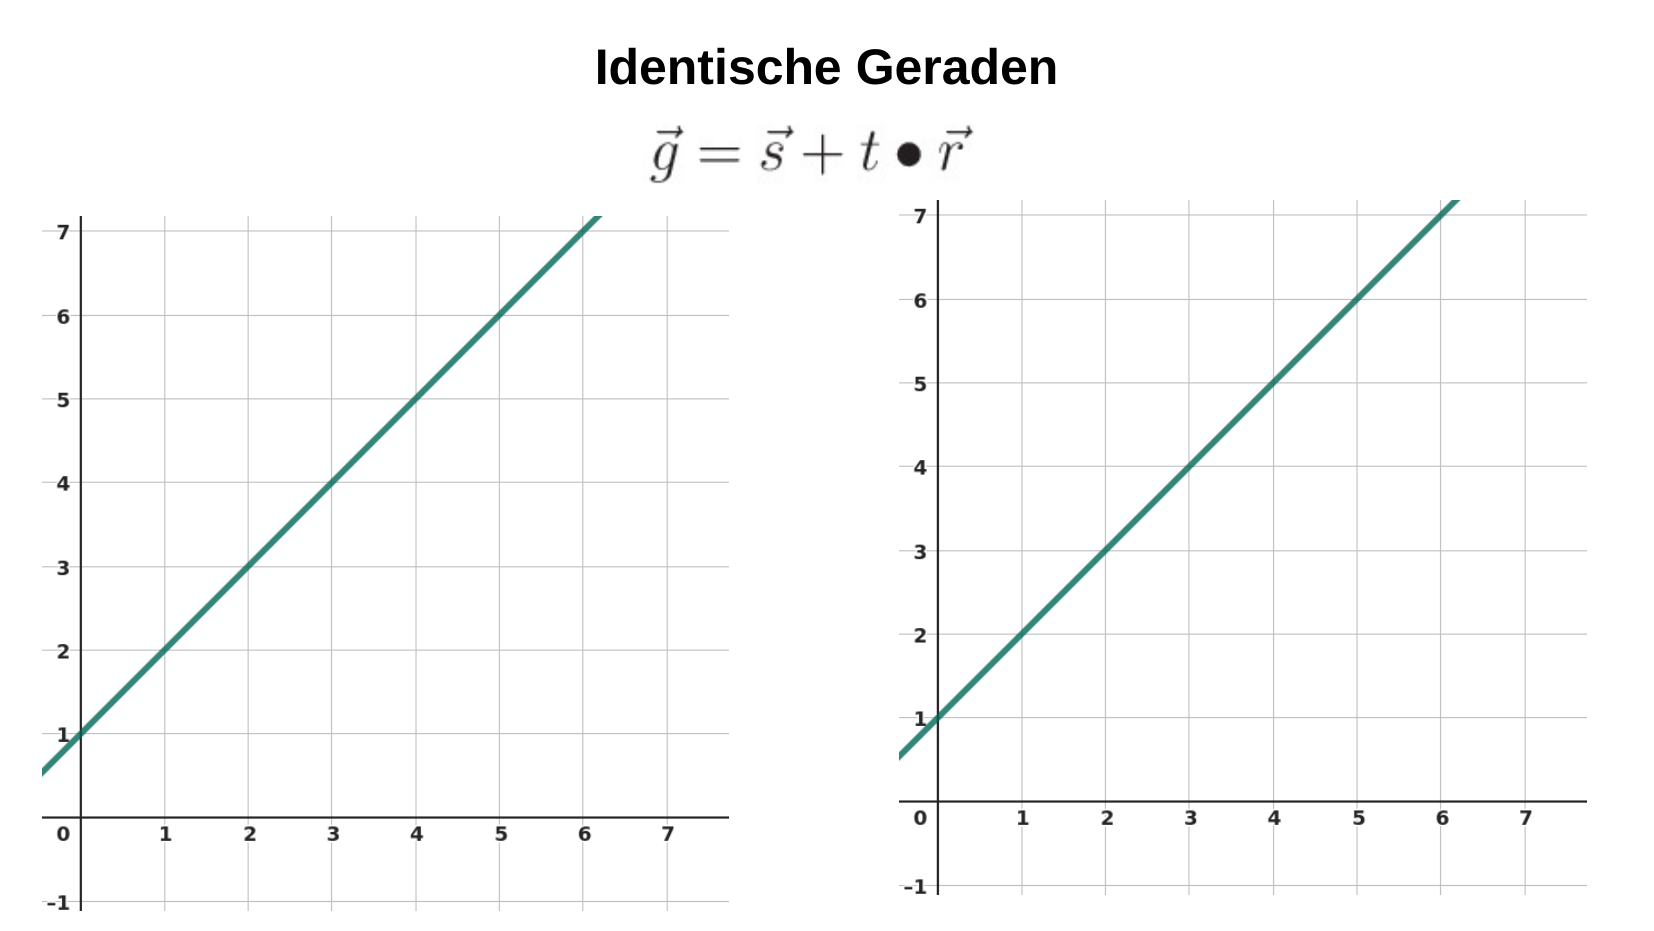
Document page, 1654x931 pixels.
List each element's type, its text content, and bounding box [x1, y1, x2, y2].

picture [899, 200, 1587, 895]
picture [42, 216, 729, 911]
title Identische Geraden [82, 37, 1571, 98]
picture [641, 124, 983, 185]
